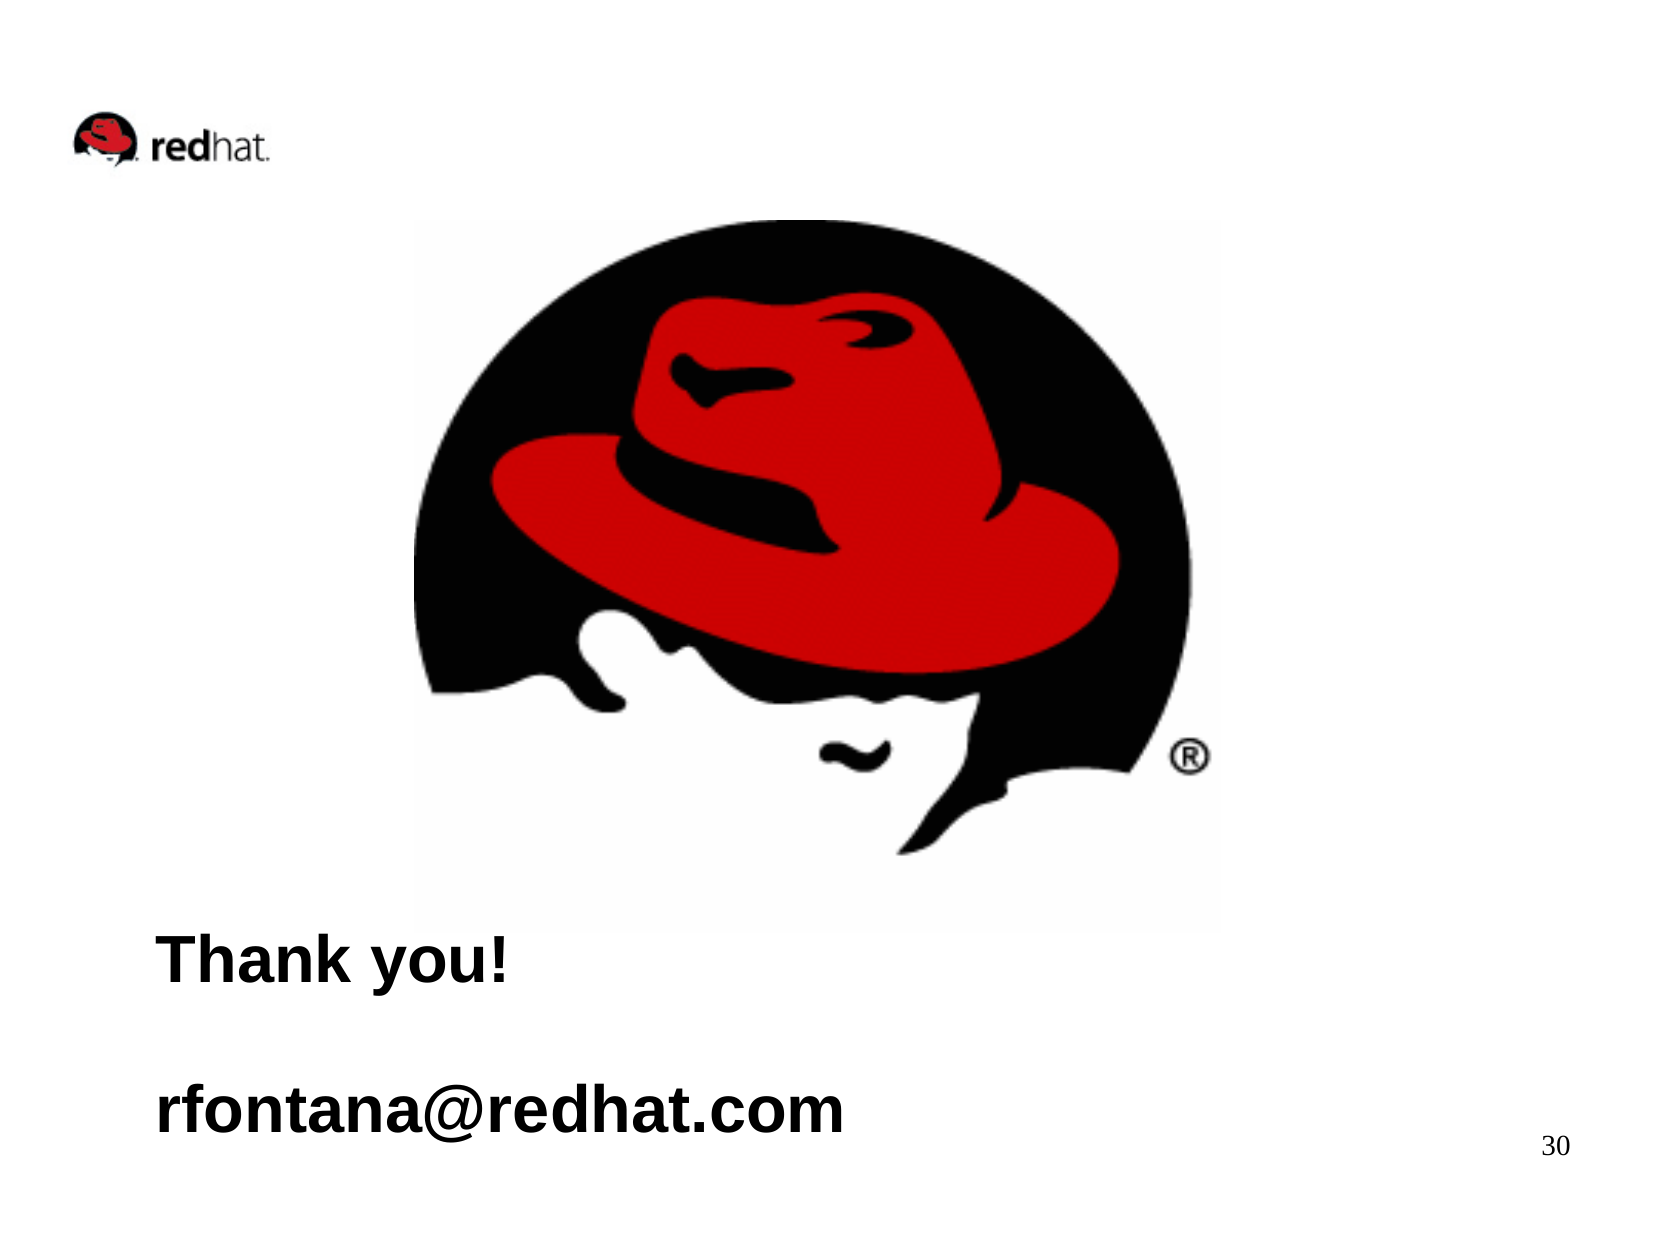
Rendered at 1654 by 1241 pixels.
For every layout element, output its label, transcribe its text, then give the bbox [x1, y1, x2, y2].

picture [0, 29, 1654, 1241]
title Thank you! rfontana@redhat.com [155, 922, 1502, 1147]
